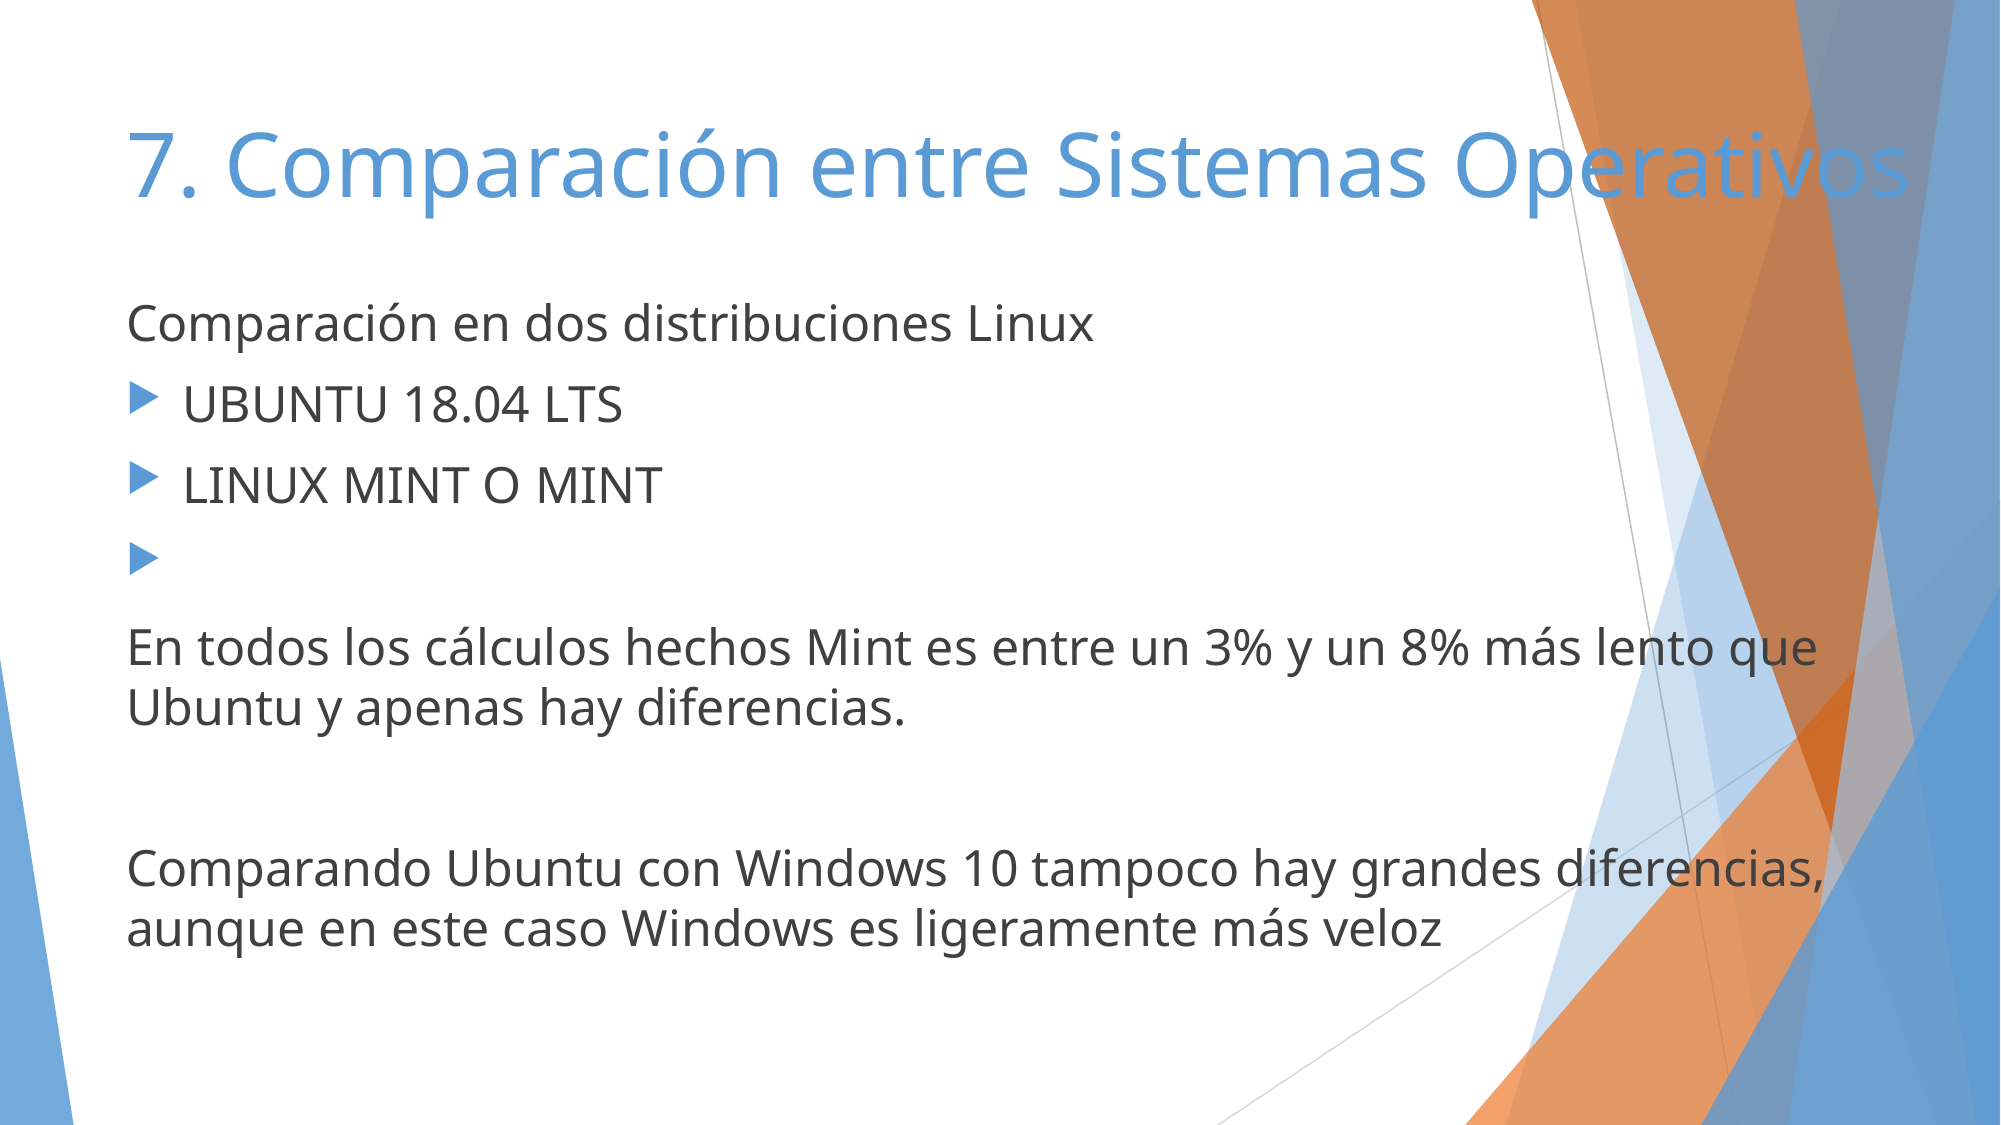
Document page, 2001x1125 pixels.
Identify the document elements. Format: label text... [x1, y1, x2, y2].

list Comparación en dos distribuciones Linux UBUNTU 18.04 LTS LINUX MINT O MINT En todos los cálculos hechos Mint es entre un 3% y un 8% más lento que Ubuntu y apenas hay diferencias. Comparando Ubuntu con Windows 10 tampoco hay grandes diferencias, aunque en este caso Windows es ligeramente más veloz [111, 284, 1864, 1048]
title 7. Comparación entre Sistemas Operativos [111, 99, 1948, 245]
